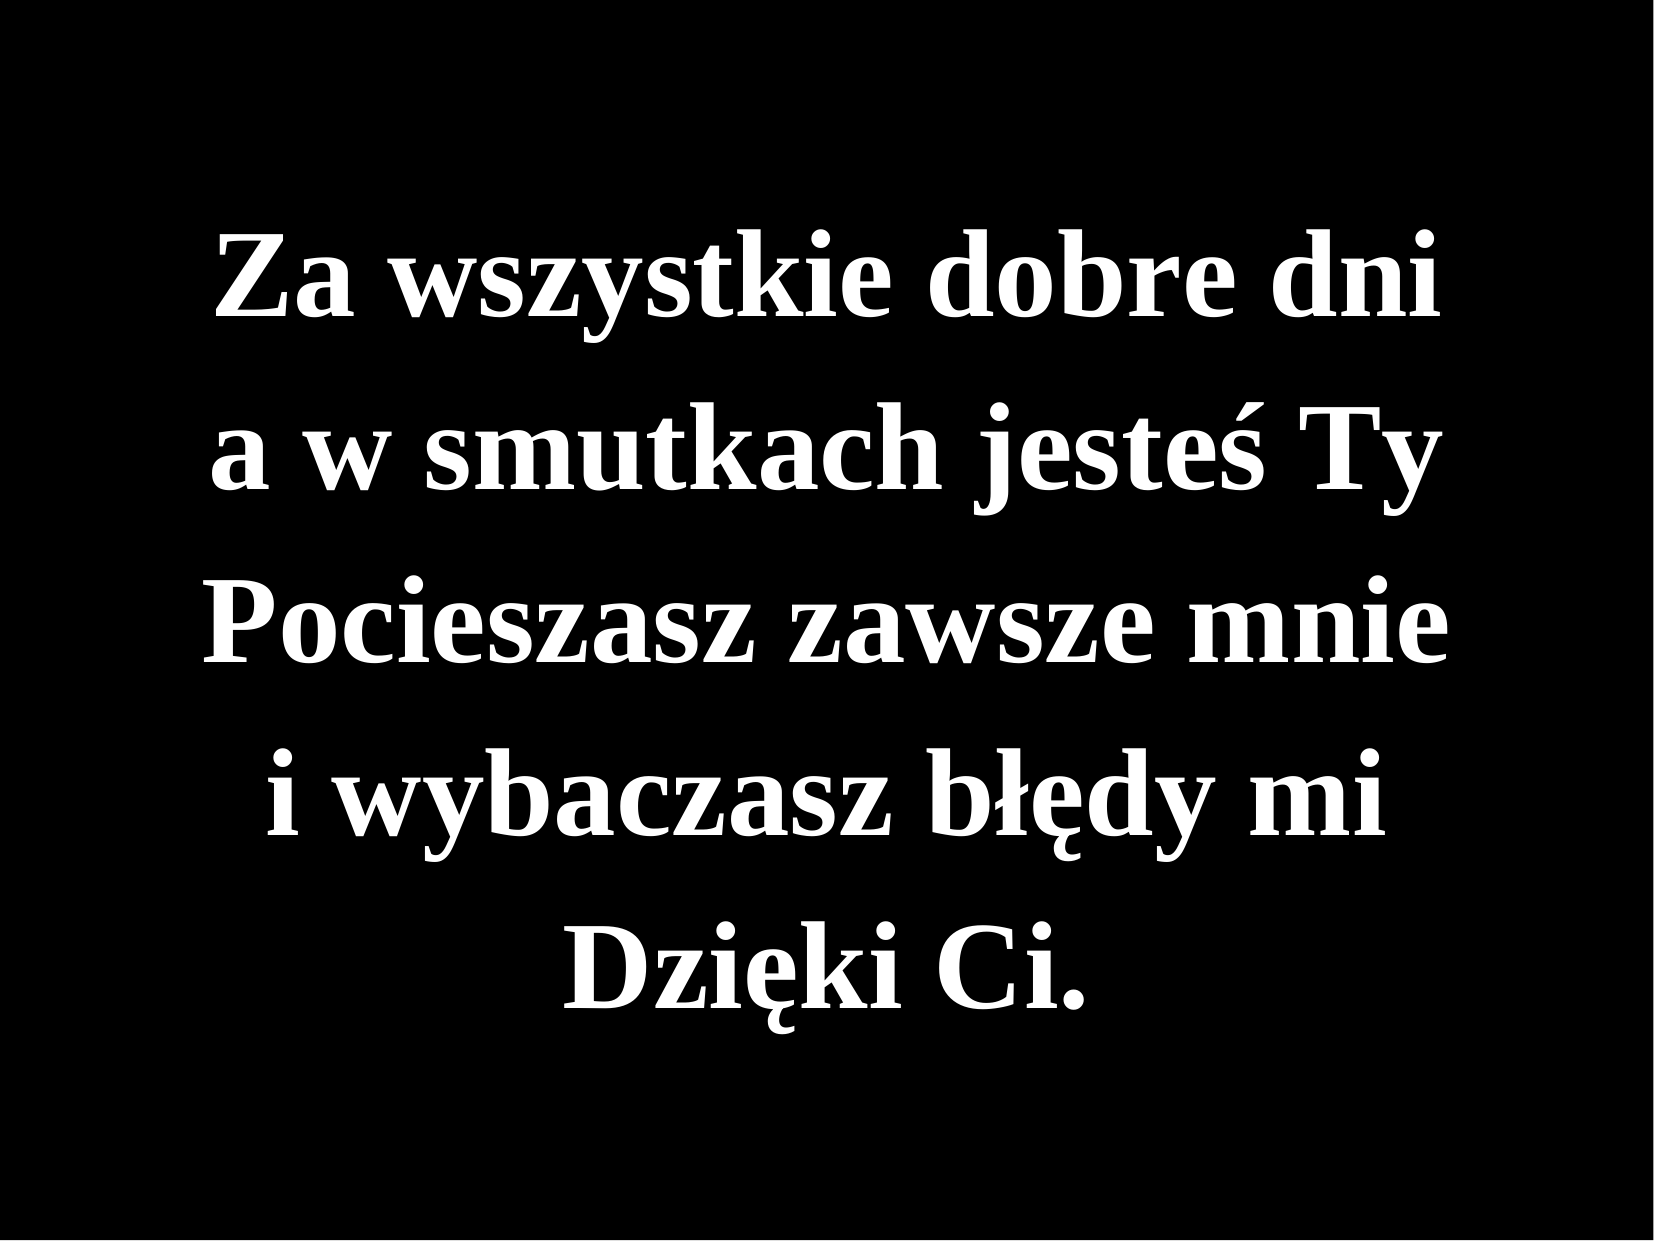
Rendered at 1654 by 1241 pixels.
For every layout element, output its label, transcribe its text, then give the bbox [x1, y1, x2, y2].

title Za wszystkie dobre dni ppp a w smutkach jesteś Ty ppp Pocieszasz zawsze mnie ppp i wybaczasz błędy mi ppp Dzięki Ci. [0, 0, 1654, 1241]
